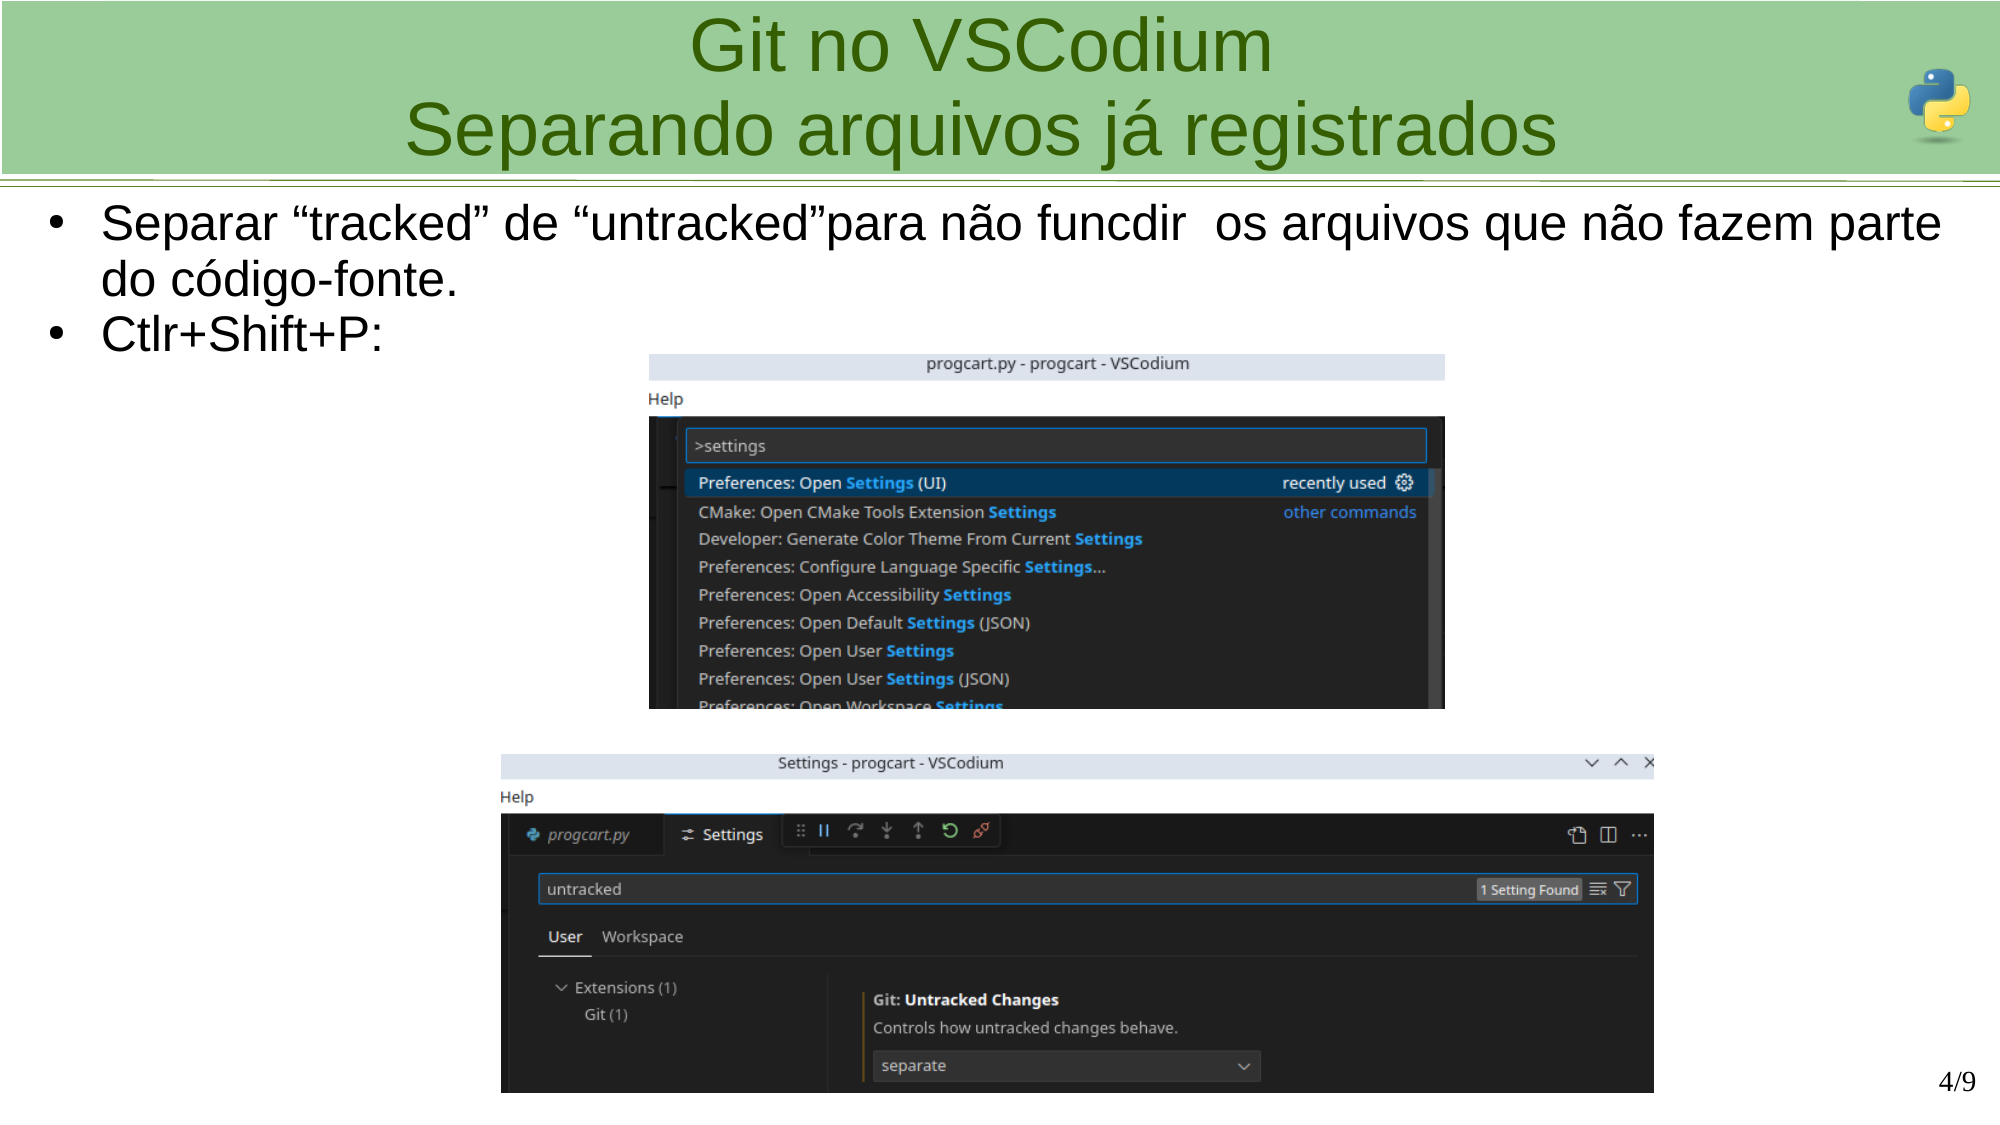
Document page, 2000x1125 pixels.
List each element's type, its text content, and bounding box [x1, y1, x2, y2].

list Separar “tracked” de “untracked”para não funcdir os arquivos que não fazem parte do código-fonte. Ctlr+Shift+P: [30, 195, 1966, 848]
picture [1901, 59, 1979, 148]
picture [649, 354, 1445, 709]
picture [501, 754, 1654, 1093]
title Git no VSCodium Separando arquivos já registrados [105, 0, 1861, 174]
